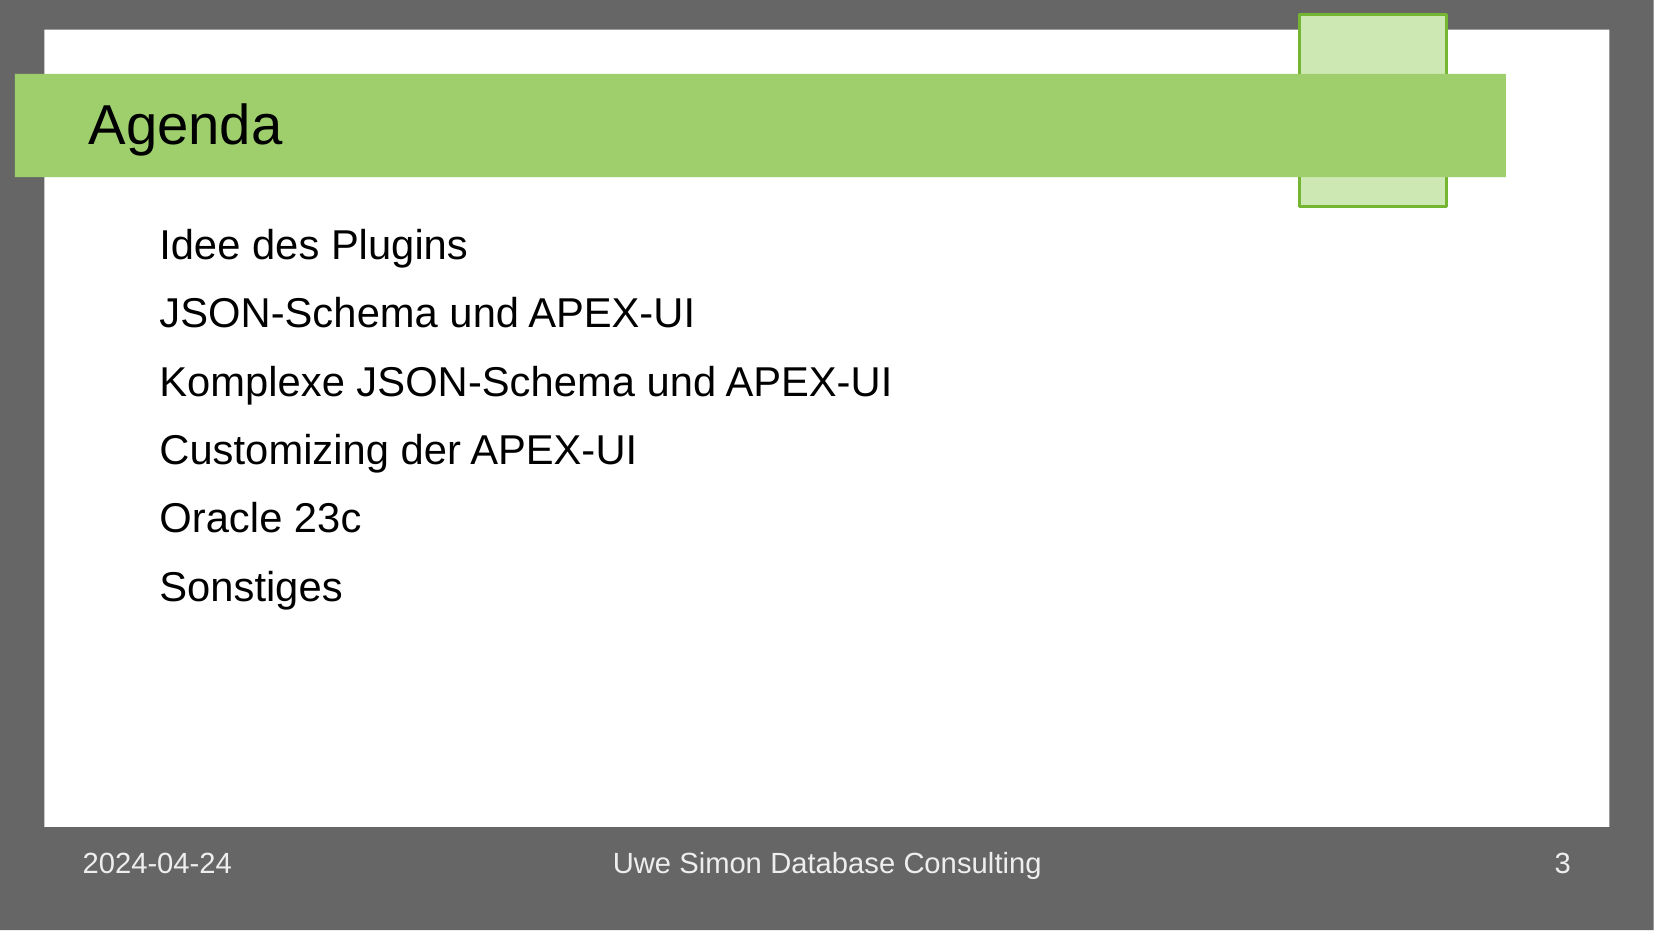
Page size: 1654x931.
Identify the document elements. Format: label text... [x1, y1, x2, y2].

title Agenda [88, 73, 1506, 178]
list Idee des Plugins JSON-Schema und APEX-UI Komplexe JSON-Schema und APEX-UI Customizing der APEX-UI Oracle 23c Sonstiges [88, 221, 1565, 813]
